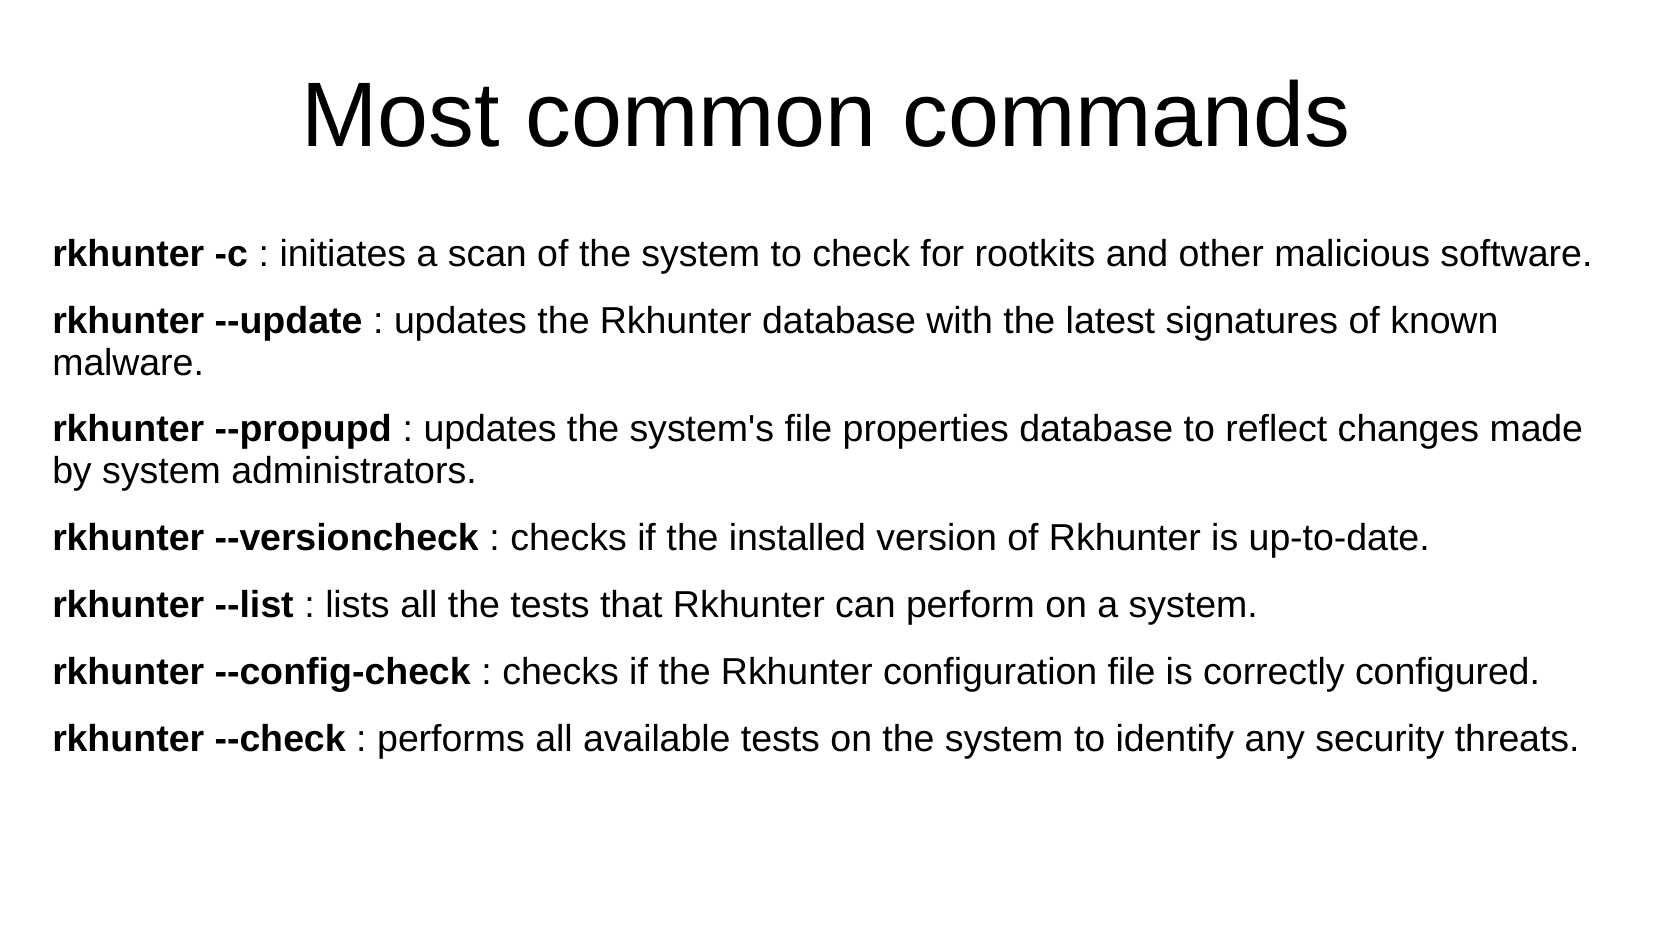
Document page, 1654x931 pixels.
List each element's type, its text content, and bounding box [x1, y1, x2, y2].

text_box rkhunter -c : initiates a scan of the system to check for rootkits and other malicious software. rkhunter --update : updates the Rkhunter database with the latest signatures of known malware. rkhunter --propupd : updates the system's file properties database to reflect changes made by system administrators. rkhunter --versioncheck : checks if the installed version of Rkhunter is up-to-date. rkhunter --list : lists all the tests that Rkhunter can perform on a system. rkhunter --config-check : checks if the Rkhunter configuration file is correctly configured. rkhunter --check : performs all available tests on the system to identify any security threats. [37, 225, 1613, 901]
title Most common commands [82, 37, 1571, 193]
